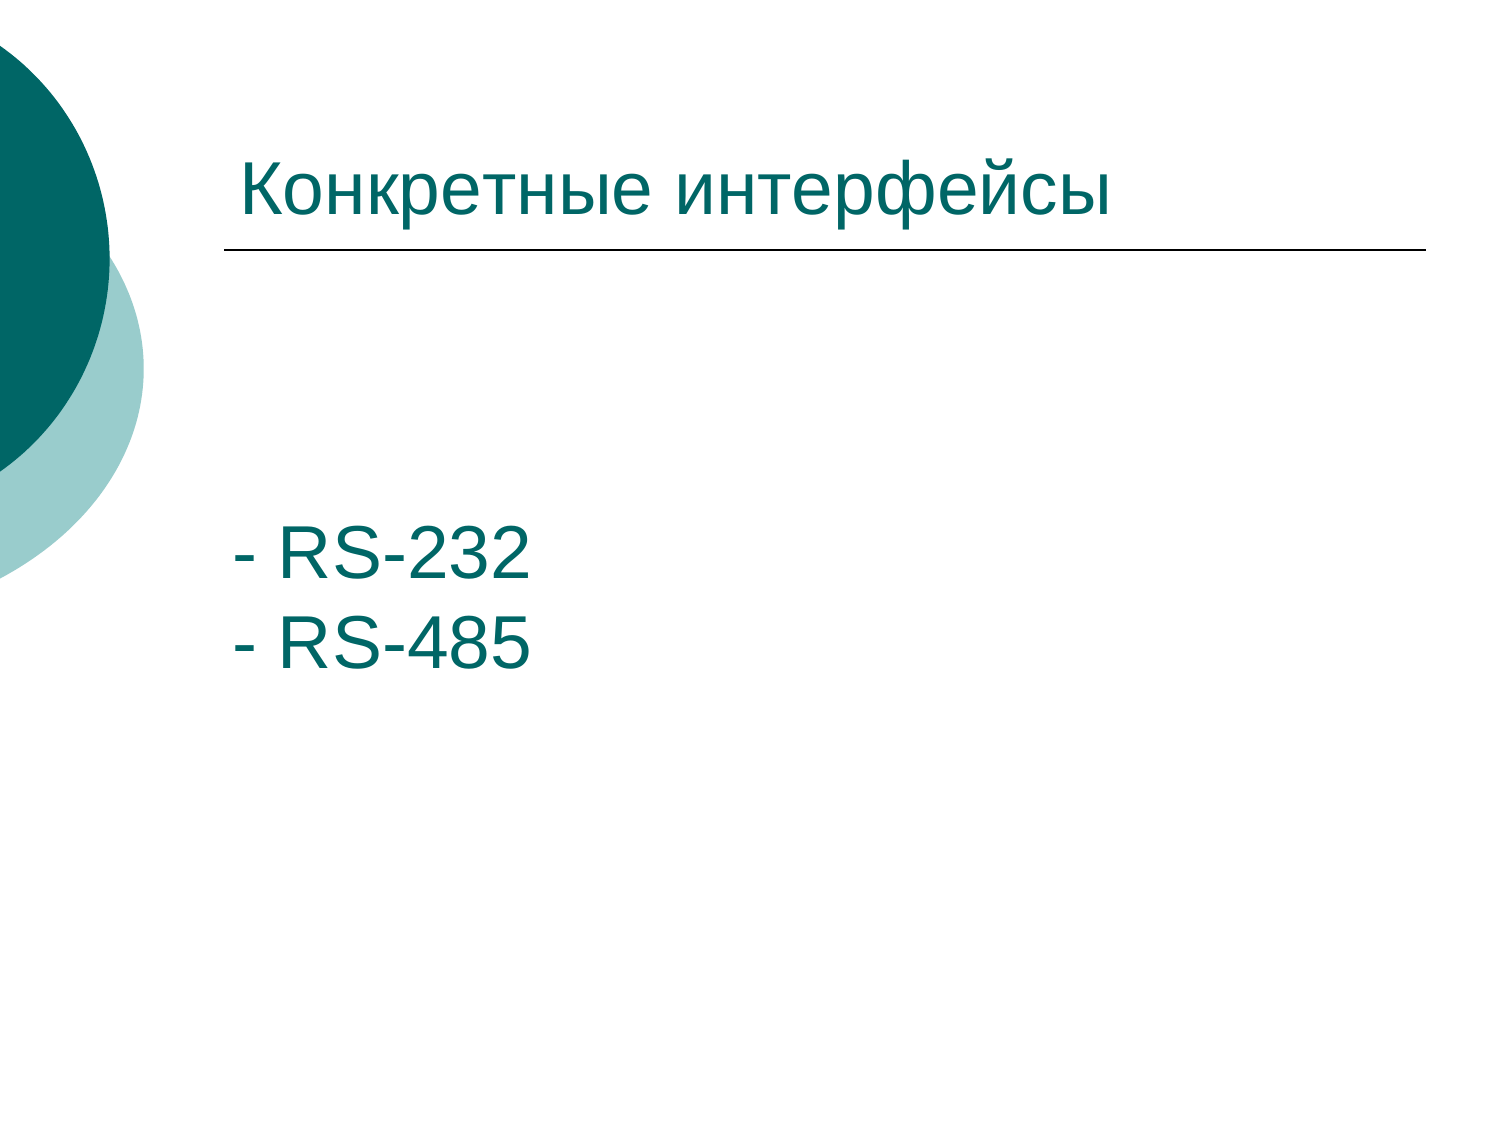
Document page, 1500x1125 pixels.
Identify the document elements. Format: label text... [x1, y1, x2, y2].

title - RS-232 - RS-485 [217, 496, 1418, 692]
title Конкретные интерфейсы [224, 41, 1425, 237]
